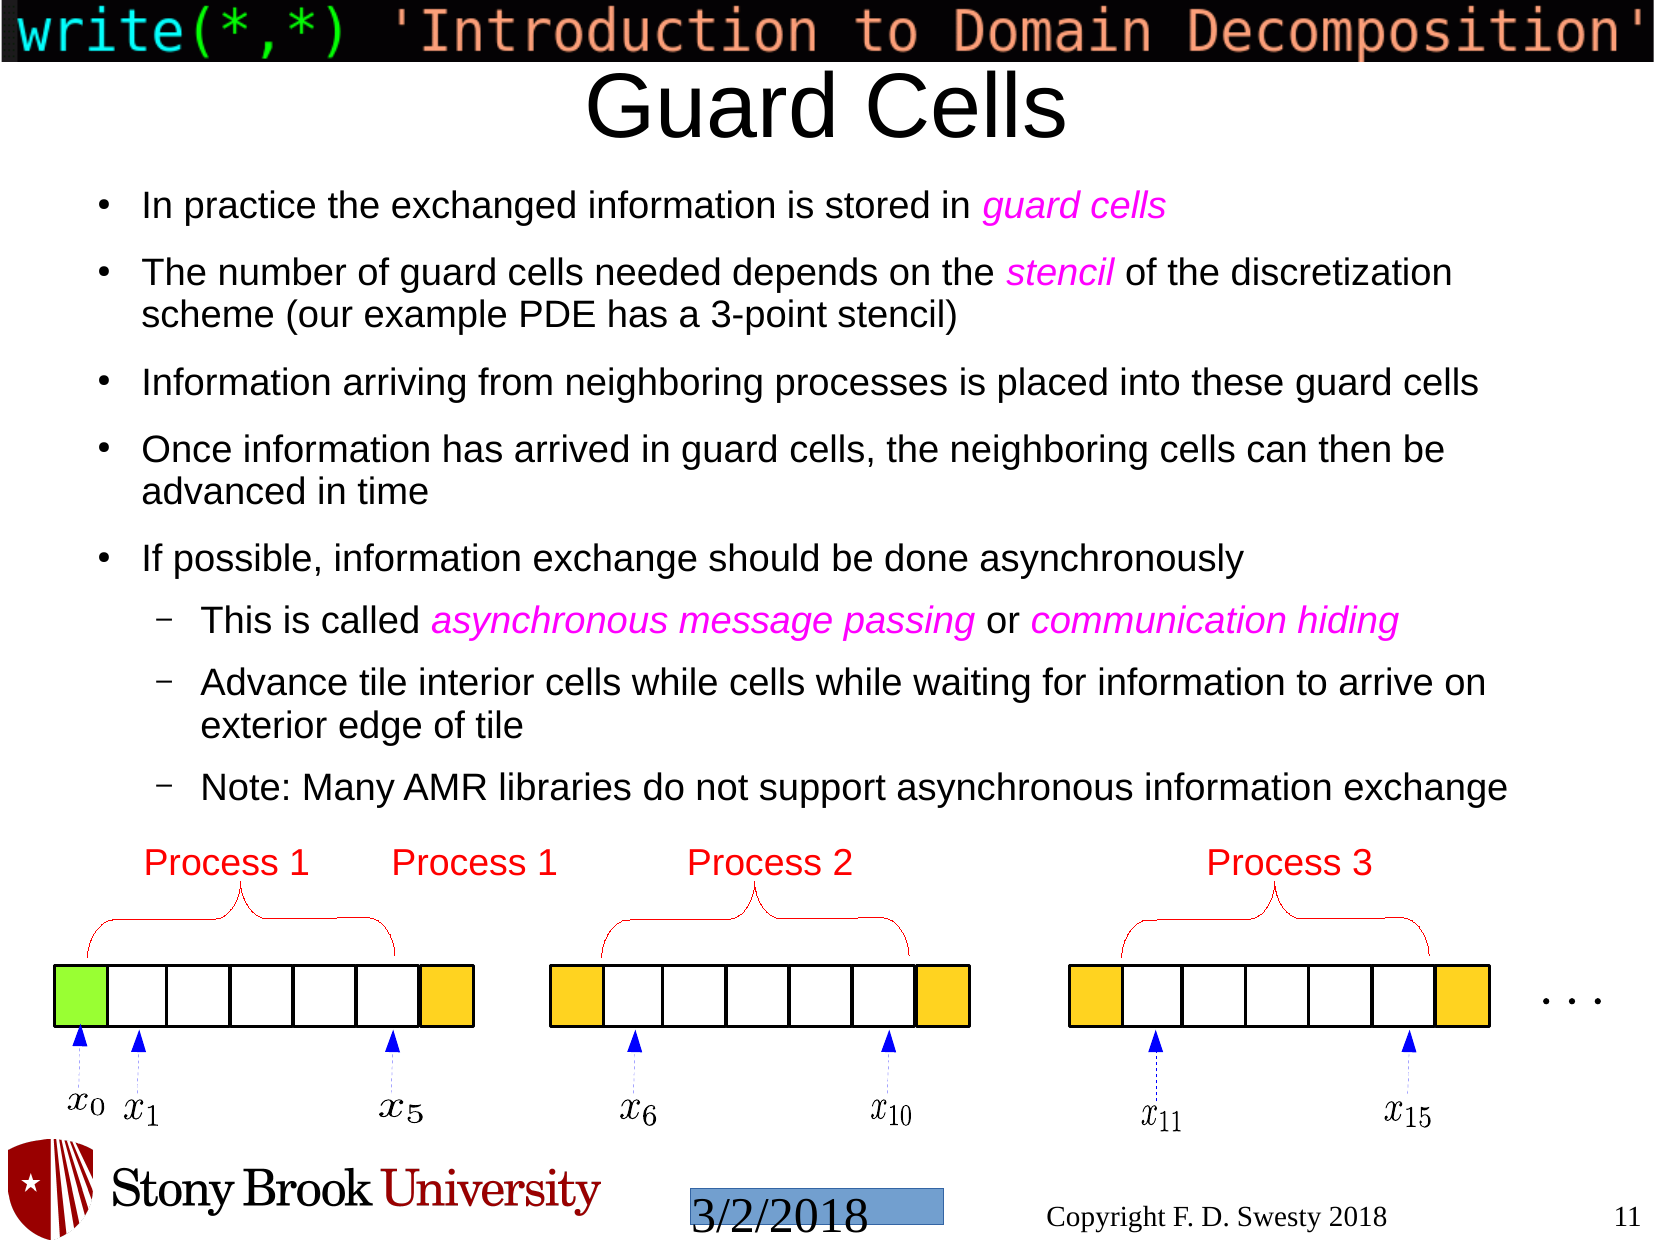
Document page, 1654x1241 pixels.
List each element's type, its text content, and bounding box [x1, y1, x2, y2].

title Guard Cells [82, 2, 1571, 183]
text_box [1383, 1101, 1433, 1128]
text_box [619, 1099, 658, 1126]
text_box [66, 1093, 106, 1116]
text_box [377, 1099, 425, 1124]
text_box [870, 1099, 913, 1126]
text_box [1069, 965, 1490, 1027]
text_box Process 1 [128, 834, 376, 892]
text_box [916, 965, 970, 1027]
text_box Process 3 [1191, 834, 1447, 892]
text_box [1538, 998, 1606, 1005]
picture [1, 0, 1654, 62]
text_box [122, 1099, 161, 1126]
text_box [54, 965, 419, 1027]
list In practice the exchanged information is stored in guard cells The number of guard cells needed depends on the stencil of the discretization scheme (our example PDE has a 3-point stencil) Information arriving from neighboring processes is placed into these guard cells Once information has arrived in guard cells, the neighboring cells can then be advanced in time If possible, information exchange should be done asynchronously This is called asynchronous message passing or communication hiding Advance tile interior cells while cells while waiting for information to arrive on exterior edge of tile Note: Many AMR libraries do not support asynchronous information exchange [82, 183, 1571, 811]
text_box [1140, 1105, 1183, 1132]
text_box Process 1 [376, 834, 632, 892]
text_box [550, 965, 915, 1027]
text_box Process 2 [672, 834, 928, 892]
picture [8, 1139, 601, 1240]
text_box [420, 965, 474, 1027]
